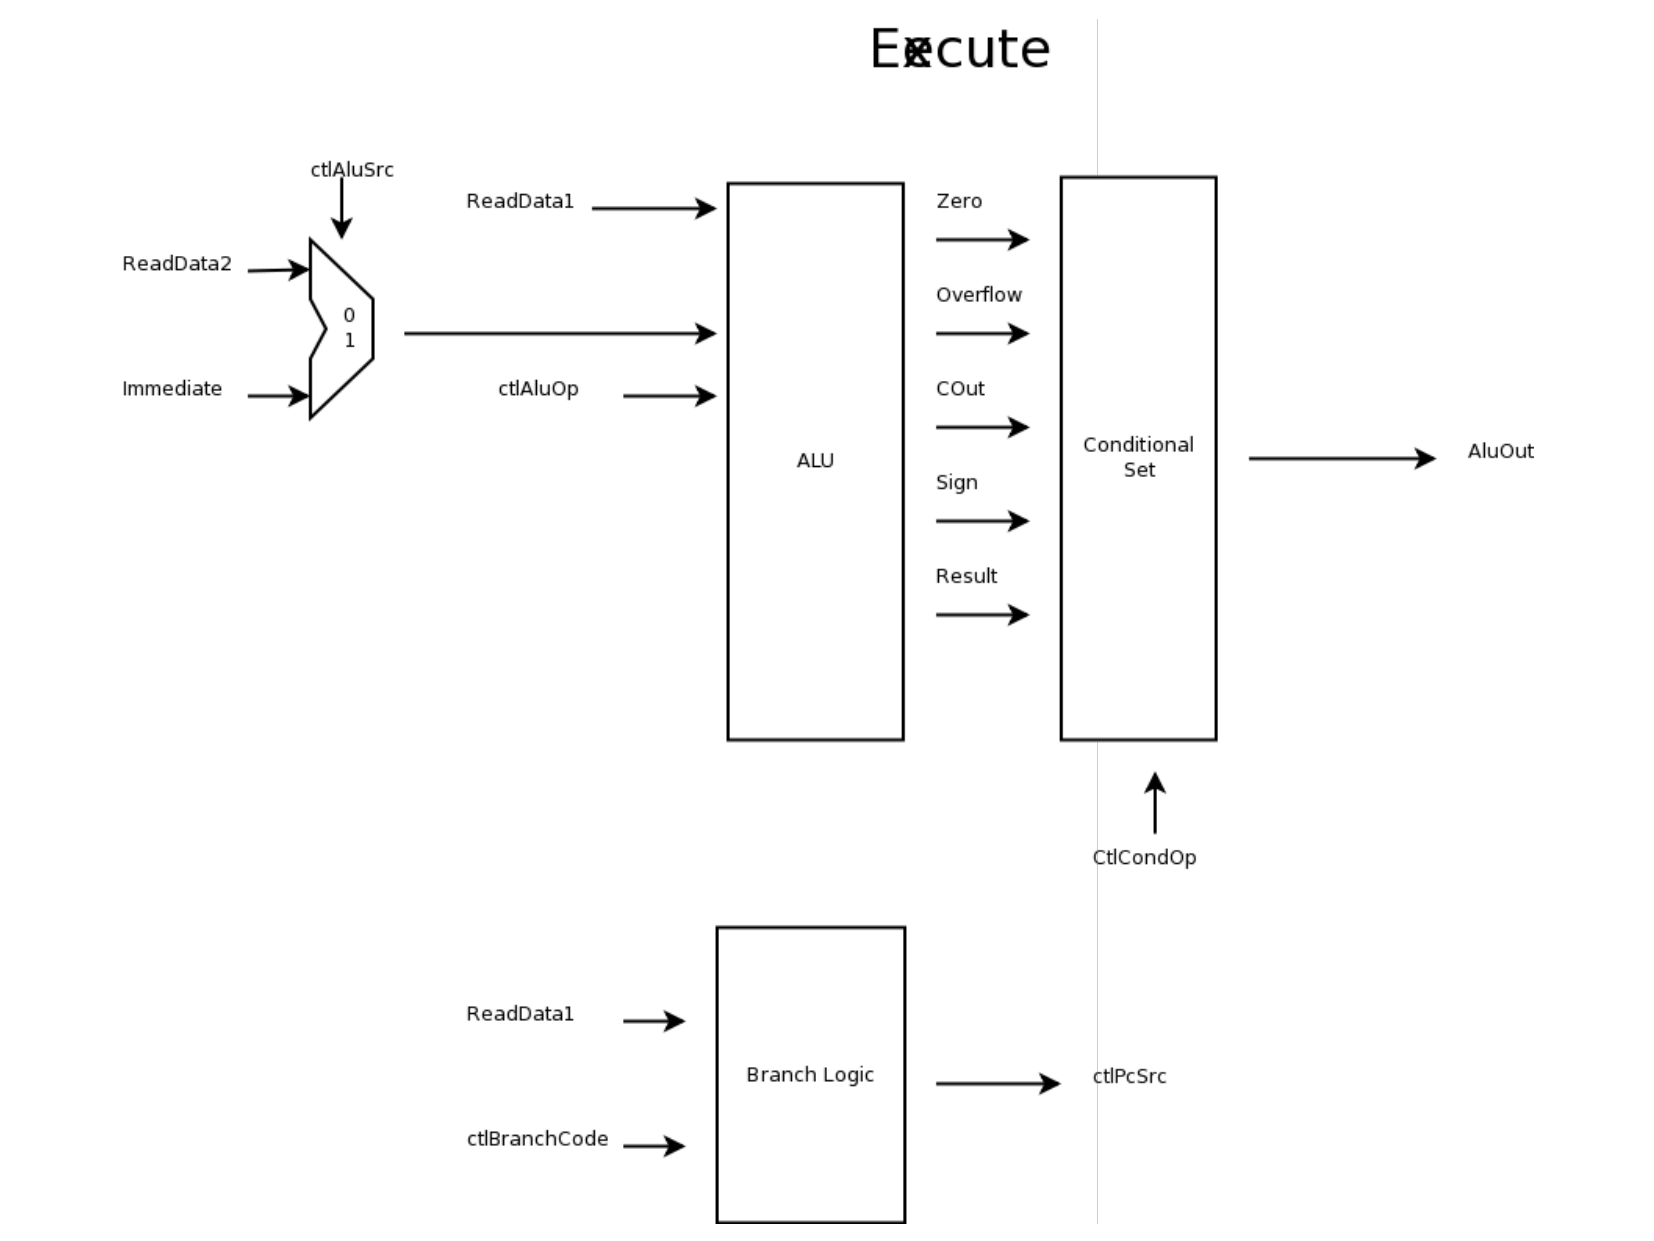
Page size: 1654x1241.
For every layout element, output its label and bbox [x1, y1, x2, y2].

picture [123, 19, 1534, 1225]
